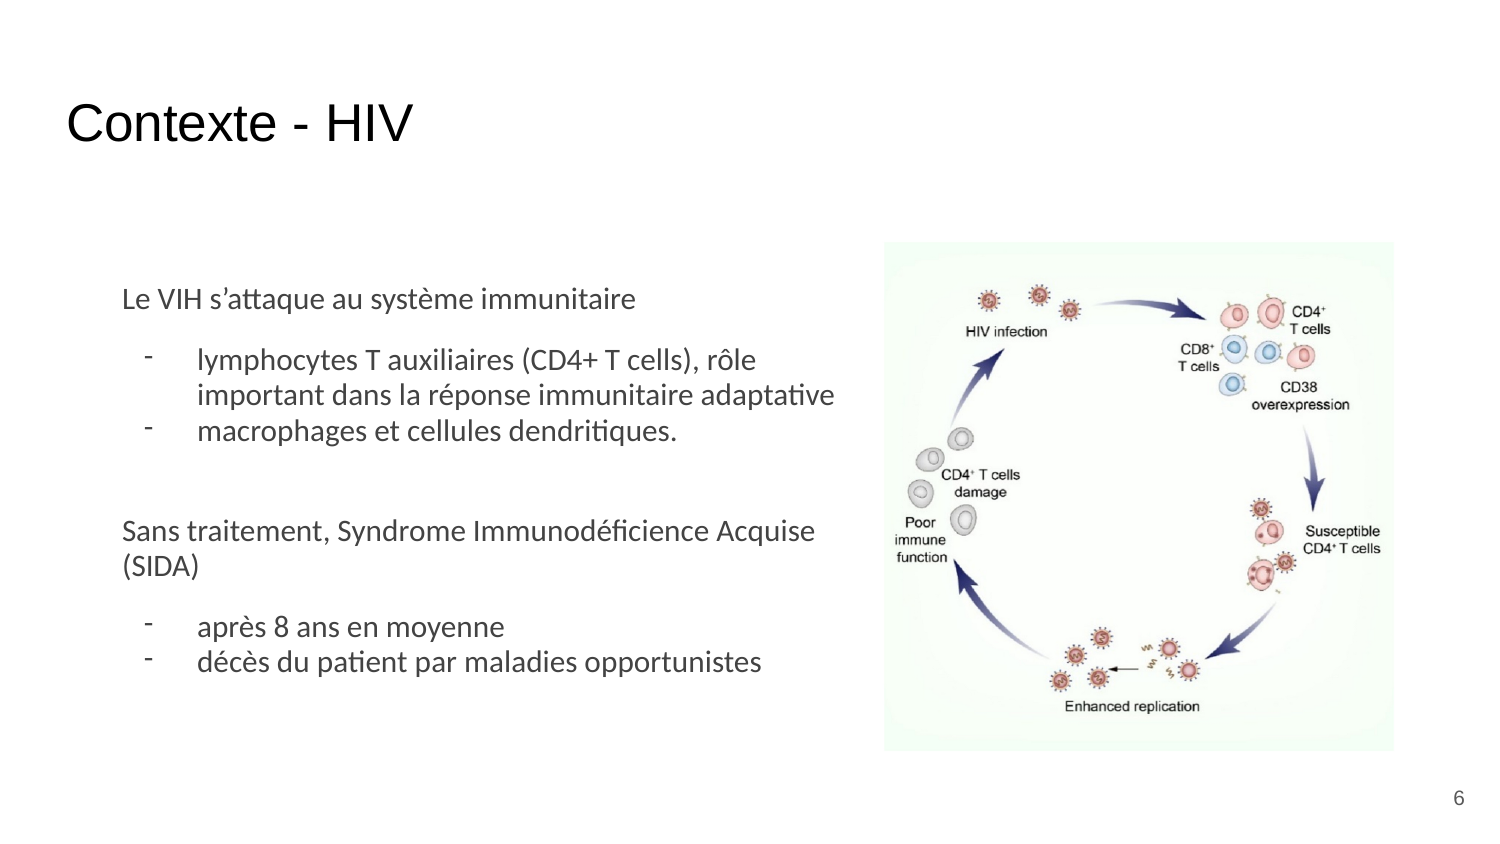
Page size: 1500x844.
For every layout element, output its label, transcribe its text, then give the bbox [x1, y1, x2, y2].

list Le VIH s’attaque au système immunitaire lymphocytes T auxiliaires (CD4+ T cells), rôle important dans la réponse immunitaire adaptative macrophages et cellules dendritiques. Sans traitement, Syndrome Immunodéficience Acquise (SIDA) après 8 ans en moyenne décès du patient par maladies opportunistes [32, 203, 863, 765]
title Contexte - HIV [51, 72, 1449, 167]
picture [882, 240, 1395, 752]
slide_number <number> [1389, 764, 1480, 830]
